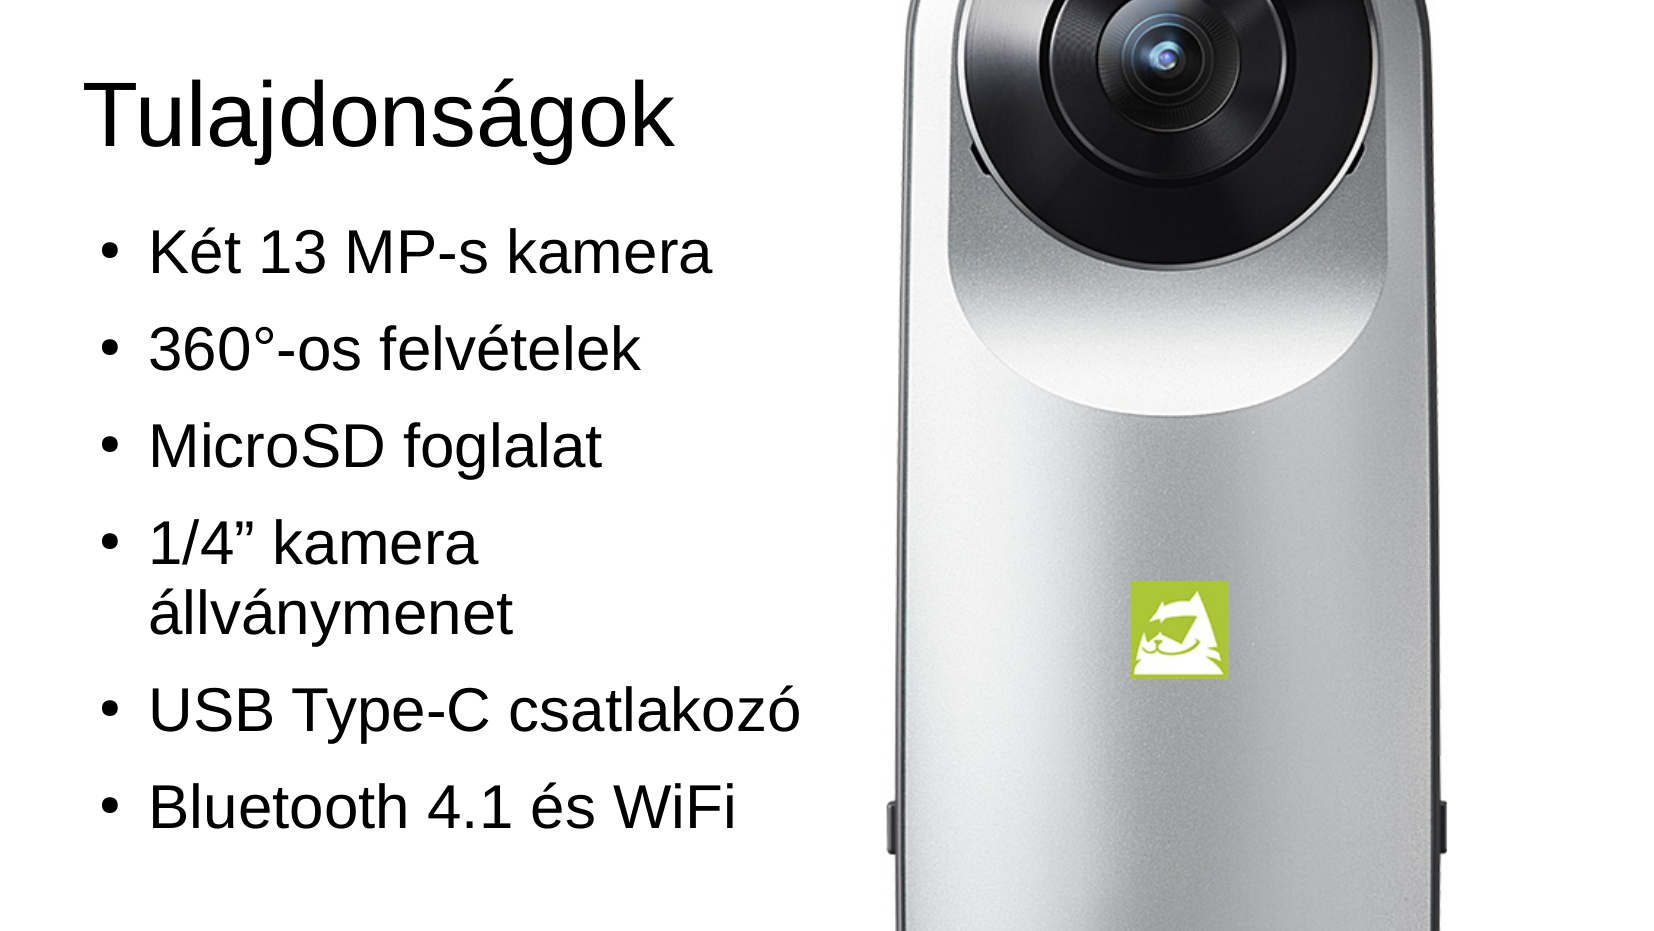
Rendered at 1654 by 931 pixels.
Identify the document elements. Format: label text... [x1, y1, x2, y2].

picture [0, 0, 1654, 931]
list Két 13 MP-s kamera 360°-os felvételek MicroSD foglalat 1/4” kamera állványmenet USB Type-C csatlakozó Bluetooth 4.1 és WiFi [82, 217, 809, 863]
title Tulajdonságok [82, 37, 1571, 193]
